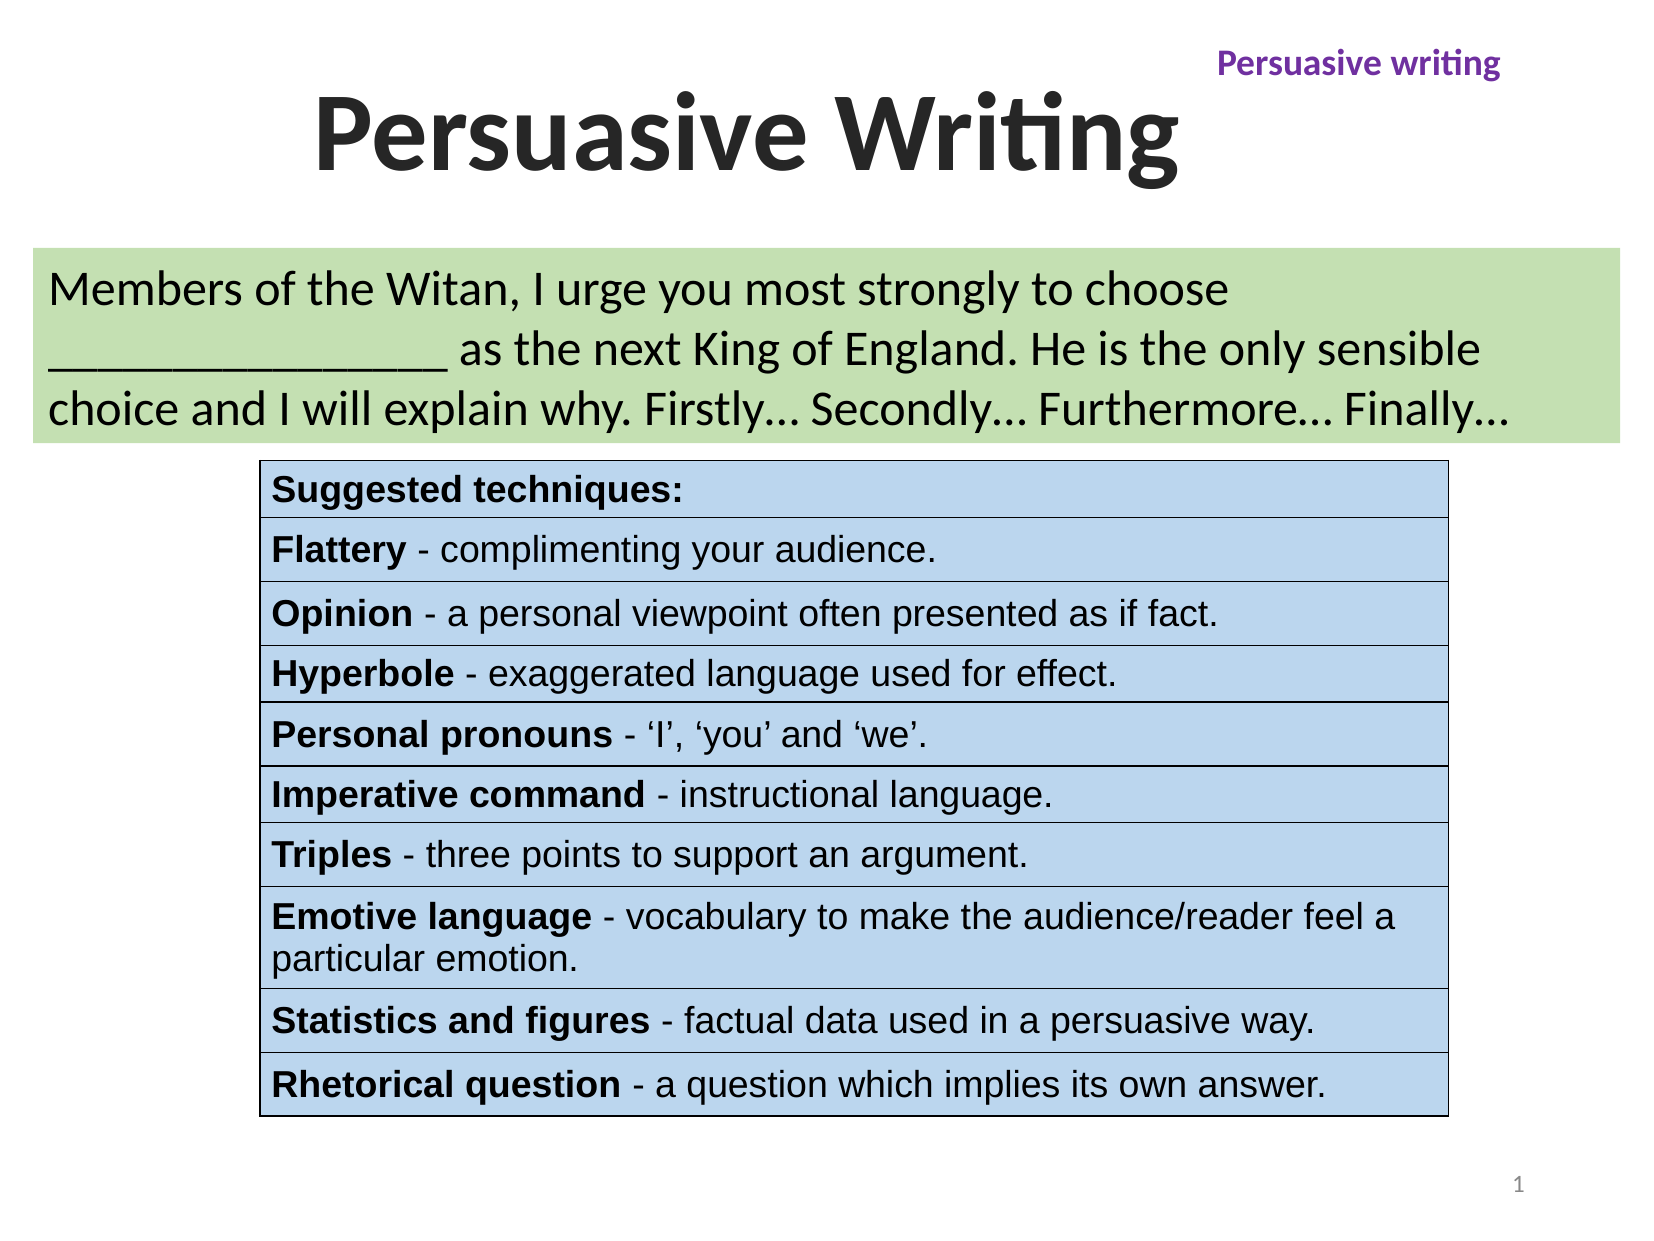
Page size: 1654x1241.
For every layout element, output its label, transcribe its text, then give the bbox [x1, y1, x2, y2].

table_cell Personal pronouns - ‘I’, ‘you’ and ‘we’. [261, 703, 1448, 765]
table_cell Imperative command - instructional language. [261, 767, 1448, 822]
table_cell Opinion - a personal viewpoint often presented as if fact. [261, 582, 1448, 645]
text_box Members of the Witan, I urge you most strongly to choose ________________ as the next King of England. He is the only sensible choice and I will explain why. Firstly… Secondly… Furthermore… Finally… [33, 247, 1621, 444]
text_box Persuasive Writing [254, 50, 1241, 201]
slide_number <number> [1167, 1149, 1540, 1216]
table_cell Hyperbole - exaggerated language used for effect. [261, 646, 1448, 701]
table_cell Statistics and figures - factual data used in a persuasive way. [261, 989, 1448, 1052]
table_cell Triples - three points to support an argument. [261, 823, 1448, 886]
table_header Suggested techniques: [261, 461, 1448, 517]
text_box Persuasive writing [1202, 30, 1612, 91]
table_cell Rhetorical question - a question which implies its own answer. [261, 1053, 1448, 1115]
table_cell Flattery - complimenting your audience. [261, 518, 1448, 581]
table_cell Emotive language - vocabulary to make the audience/reader feel a particular emotion. [261, 887, 1448, 988]
